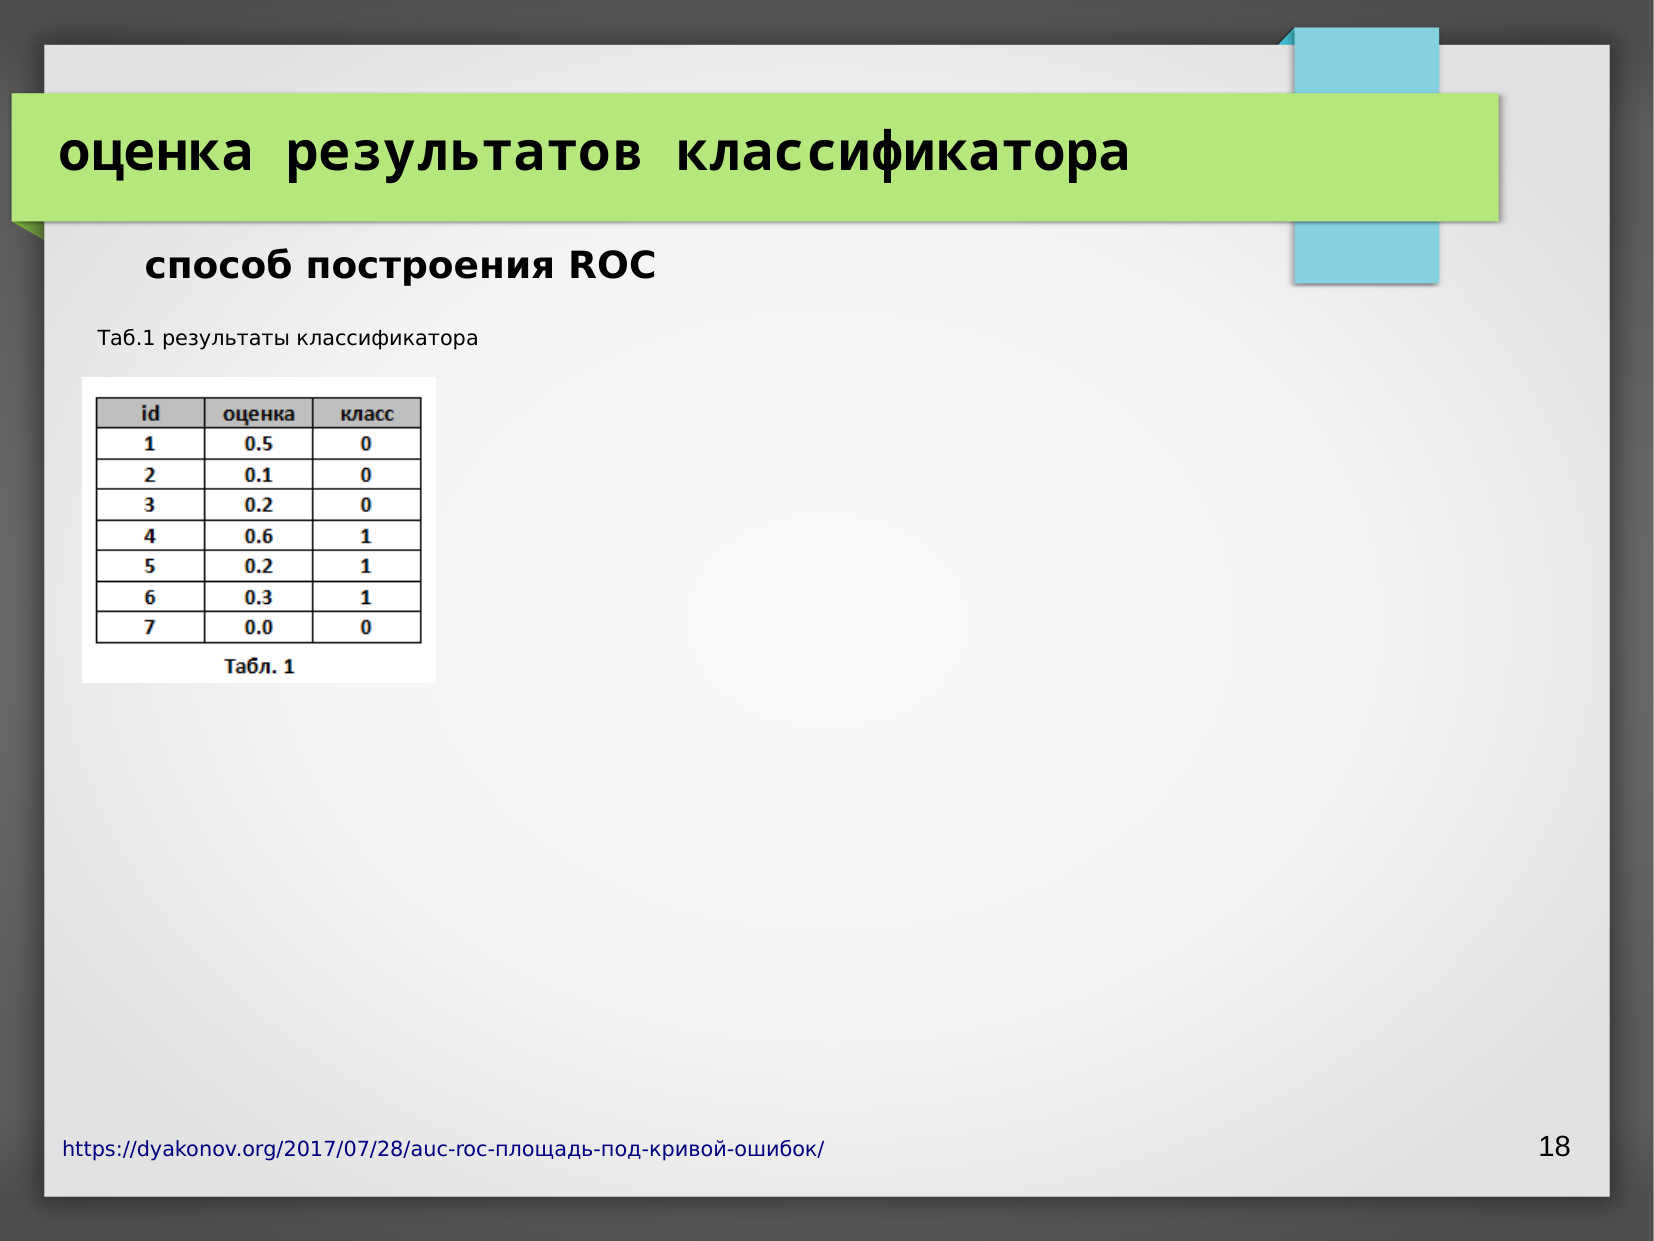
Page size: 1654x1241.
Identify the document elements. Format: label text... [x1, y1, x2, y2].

text_box способ построения ROC [129, 236, 686, 303]
text_box Таб.1 результаты классификатора [82, 318, 532, 387]
text_box https://dyakonov.org/2017/07/28/auc-roc-площадь-под-кривой-ошибок/ [47, 1129, 875, 1193]
picture [0, 0, 1654, 1241]
title оценка результатов классификатора [59, 109, 1217, 190]
